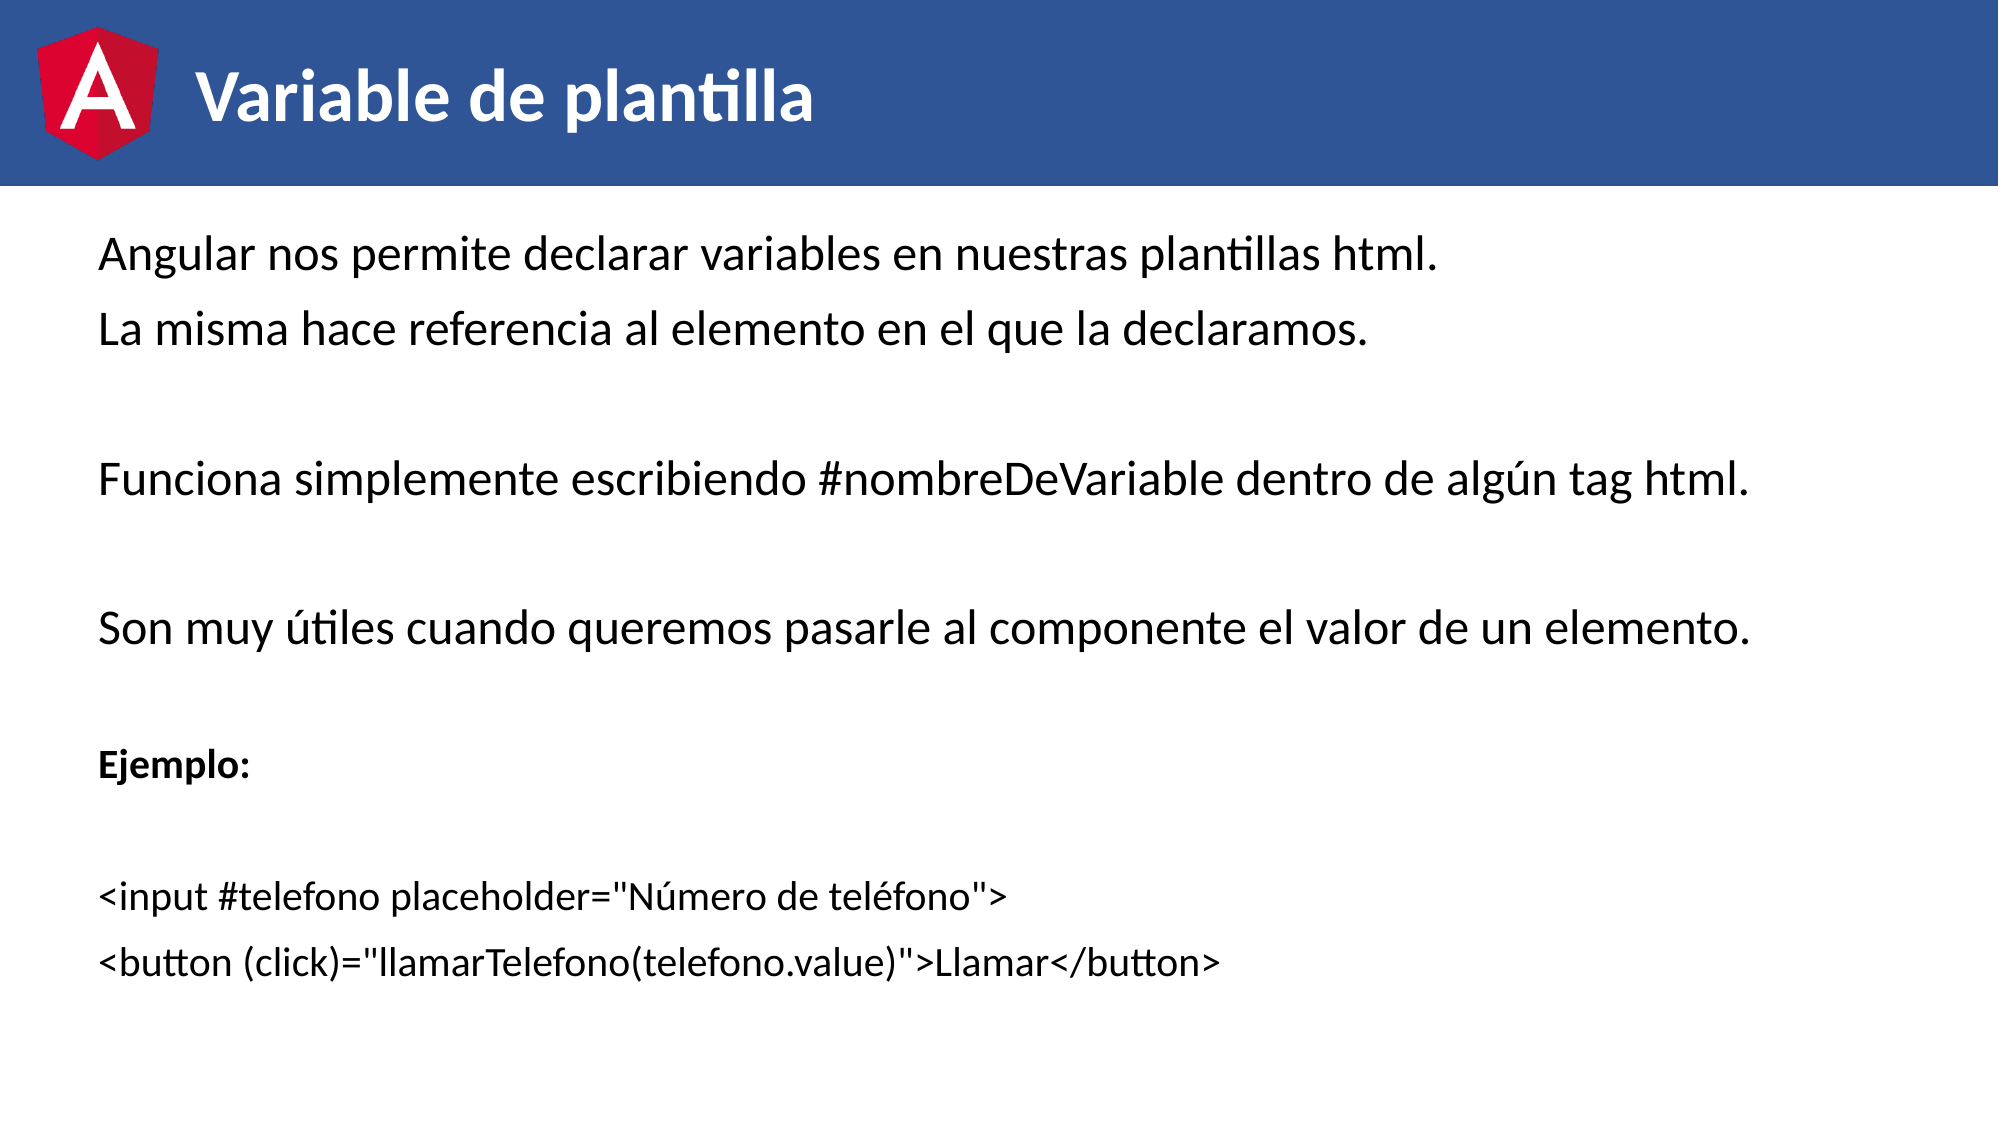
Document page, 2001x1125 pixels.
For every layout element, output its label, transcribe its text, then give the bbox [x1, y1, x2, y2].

text_box Variable de plantilla [180, 38, 1971, 145]
text_box [0, 0, 1997, 185]
subtitle Angular nos permite declarar variables en nuestras plantillas html. La misma hace referencia al elemento en el que la declaramos. Funciona simplemente escribiendo #nombreDeVariable dentro de algún tag html. Son muy útiles cuando queremos pasarle al componente el valor de un elemento. Ejemplo: <input #telefono placeholder="Número de teléfono"> <button (click)="llamarTelefono(telefono.value)">Llamar</button> [83, 220, 1933, 1109]
picture [16, 6, 179, 173]
